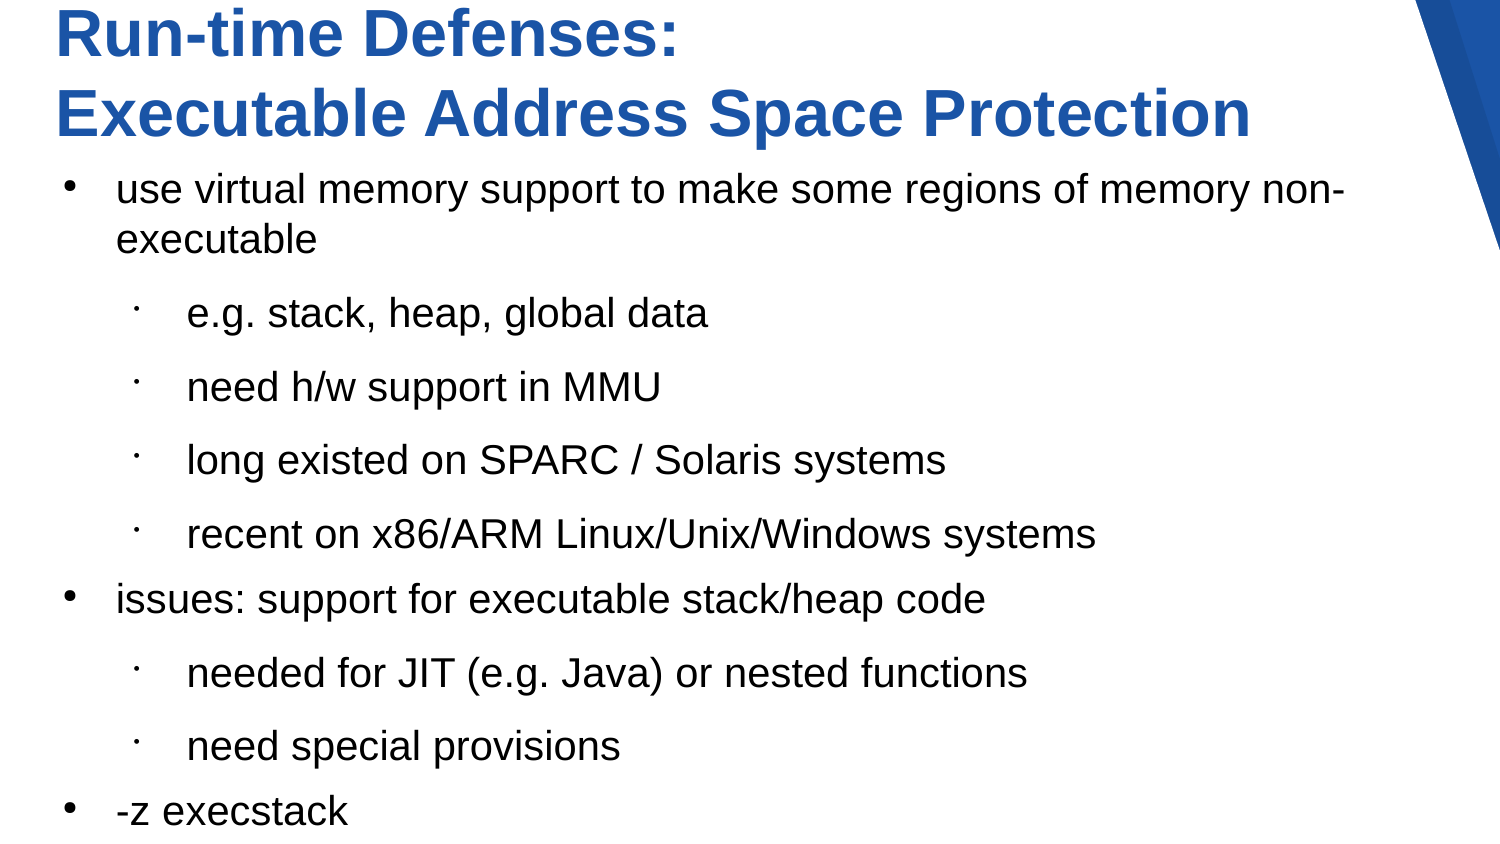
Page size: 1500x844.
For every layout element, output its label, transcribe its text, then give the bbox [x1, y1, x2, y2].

title Run-time Defenses: Executable Address Space Protection [40, 97, 1306, 166]
list use virtual memory support to make some regions of memory non-executable e.g. stack, heap, global data need h/w support in MMU long existed on SPARC / Solaris systems recent on x86/ARM Linux/Unix/Windows systems issues: support for executable stack/heap code needed for JIT (e.g. Java) or nested functions need special provisions -z execstack [30, 147, 1486, 388]
